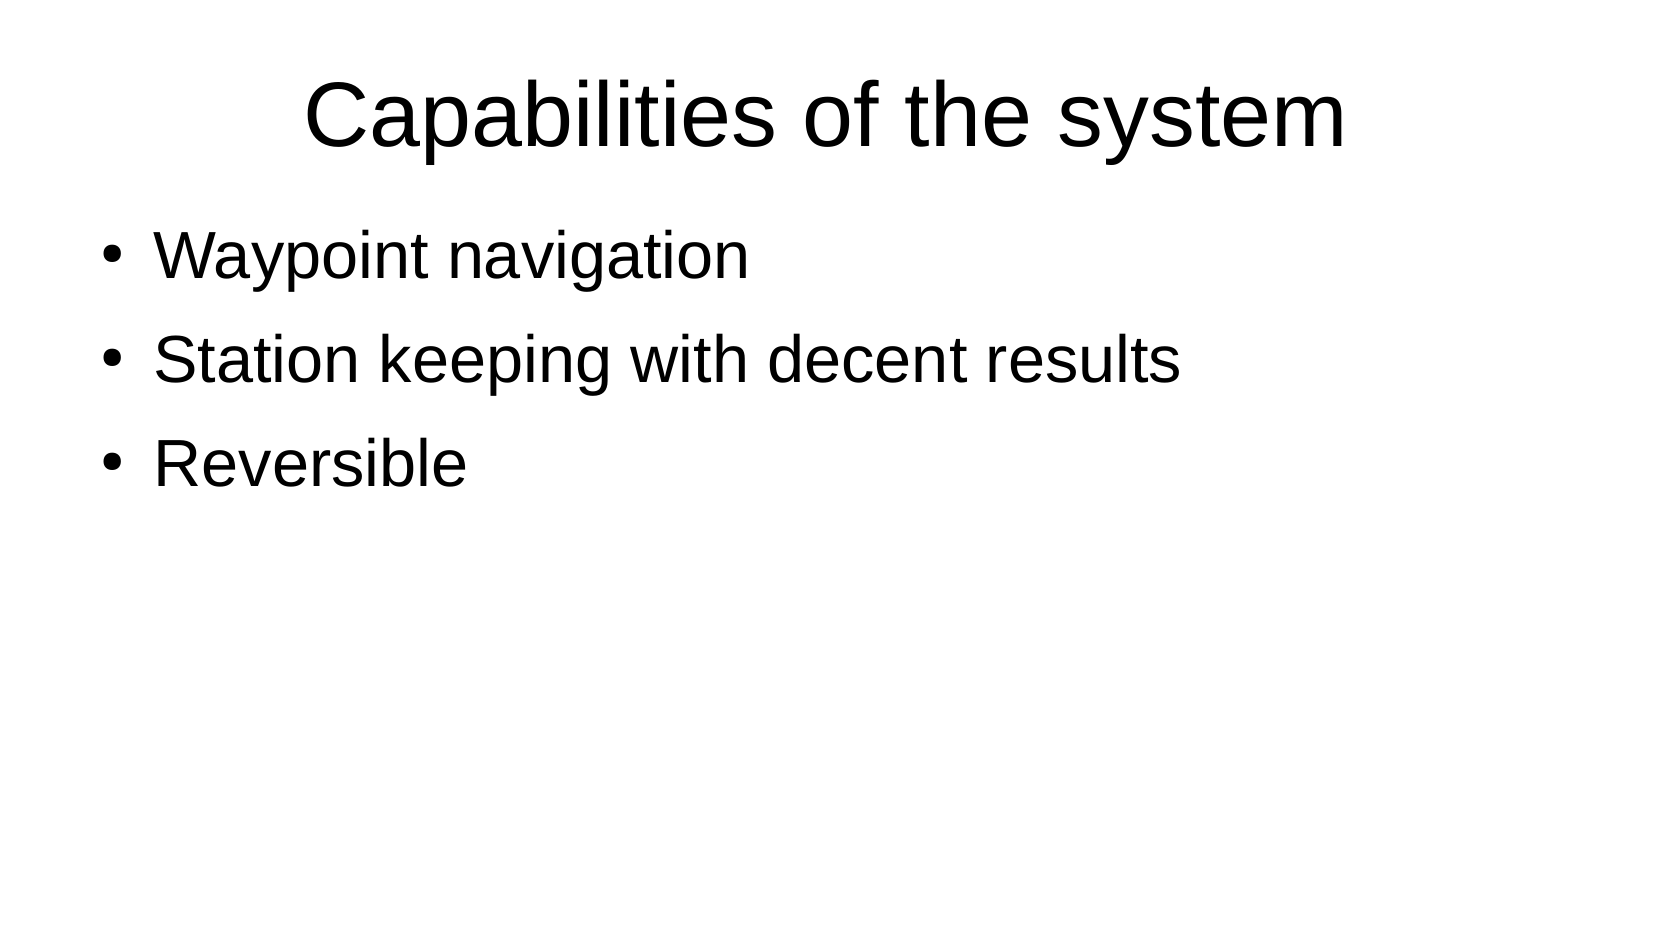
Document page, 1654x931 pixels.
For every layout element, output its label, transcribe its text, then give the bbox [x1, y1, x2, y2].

title Capabilities of the system [82, 37, 1571, 193]
list Waypoint navigation Station keeping with decent results Reversible [82, 217, 1571, 758]
